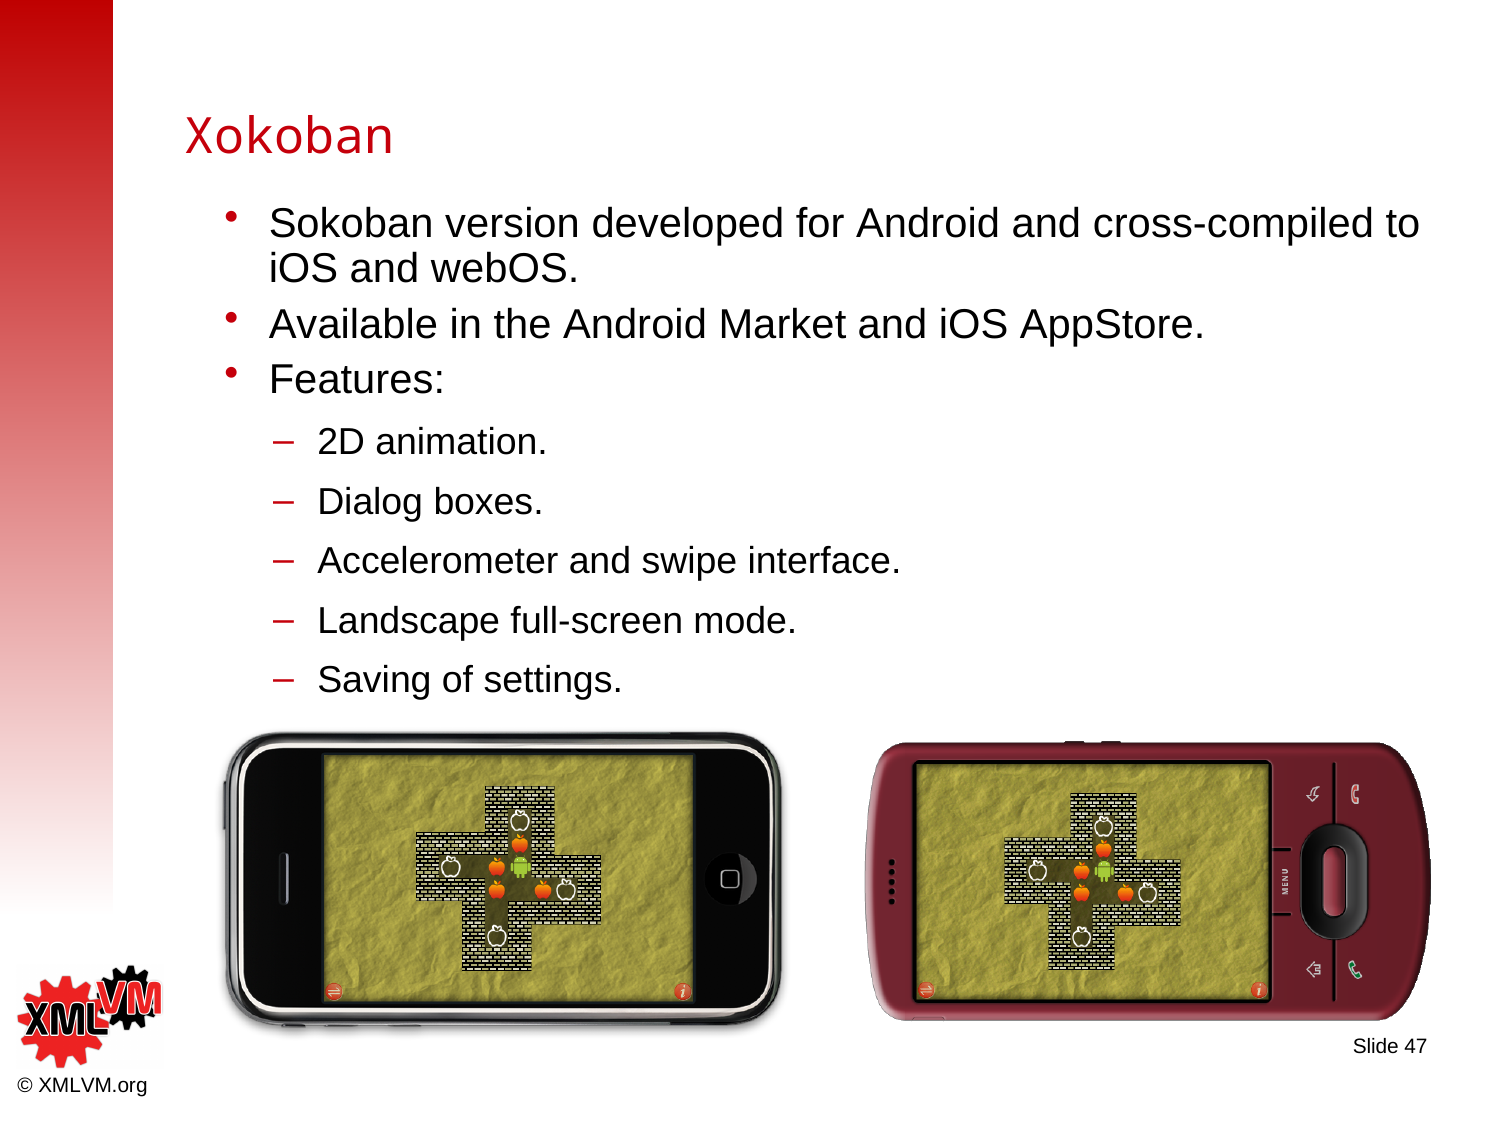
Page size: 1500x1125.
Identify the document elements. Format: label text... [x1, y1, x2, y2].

picture [212, 723, 804, 1042]
title Xokoban [170, 74, 1447, 200]
list Sokoban version developed for Android and cross-compiled to iOS and webOS. Available in the Android Market and iOS AppStore. Features: 2D animation. Dialog boxes. Accelerometer and swipe interface. Landscape full-screen mode. Saving of settings. [224, 201, 1447, 703]
picture [862, 723, 1453, 1022]
picture [16, 964, 164, 1069]
